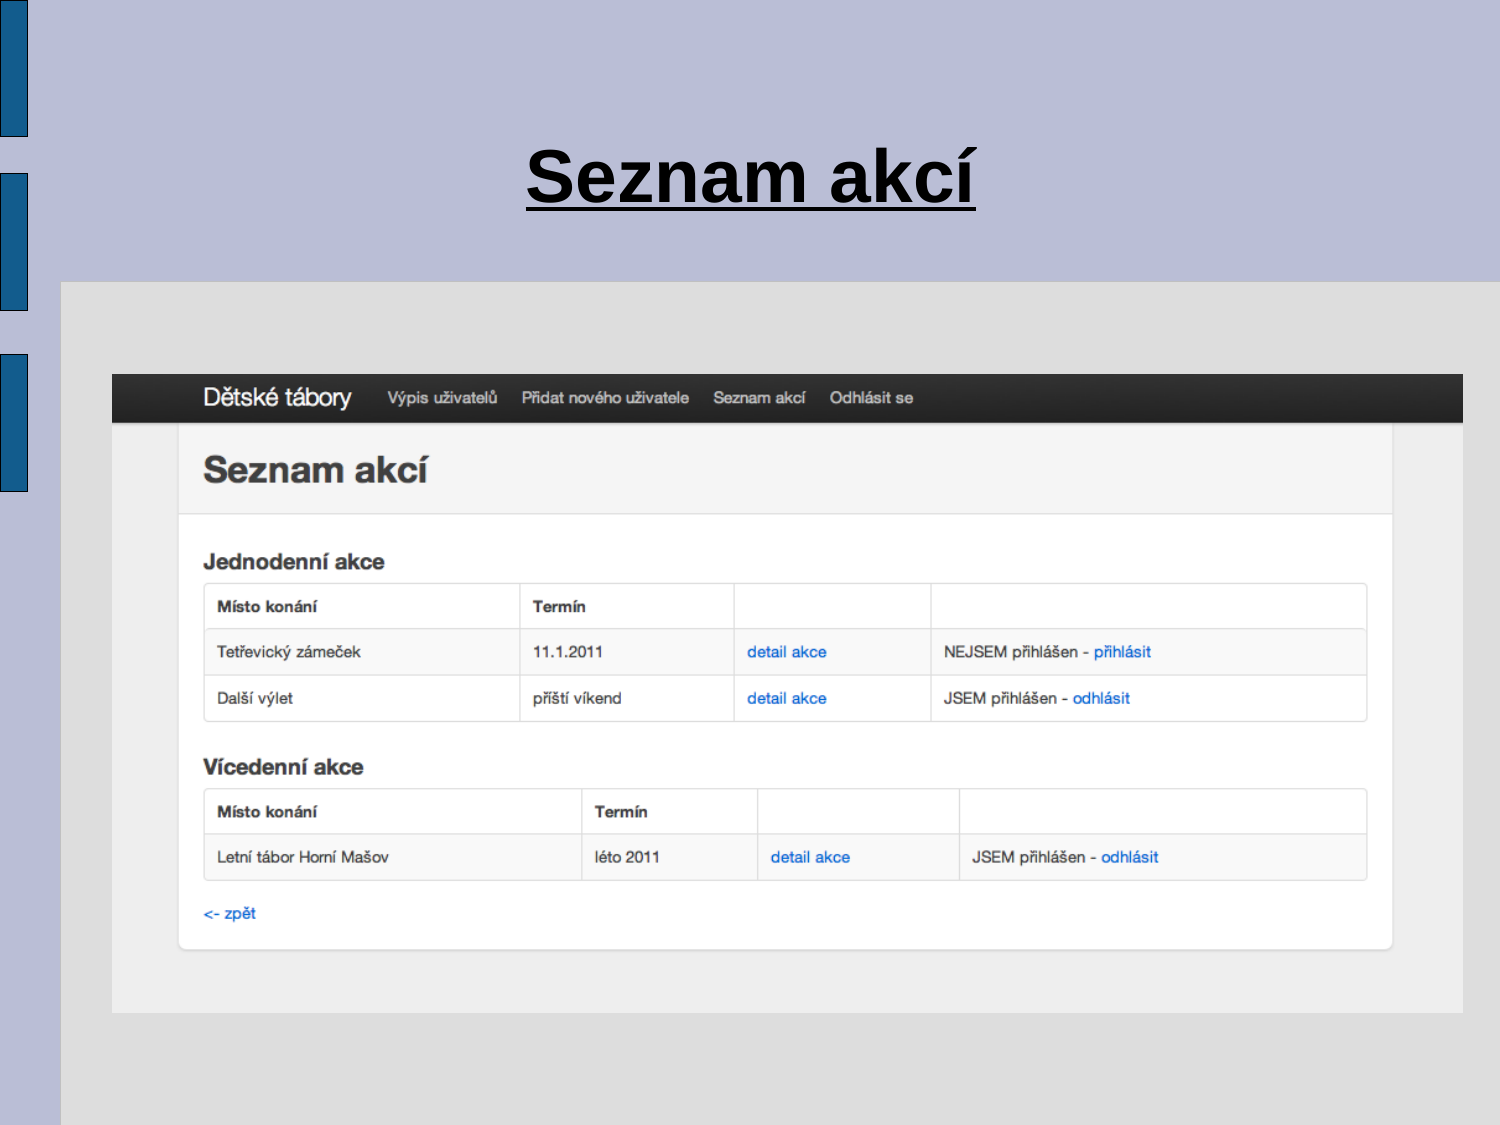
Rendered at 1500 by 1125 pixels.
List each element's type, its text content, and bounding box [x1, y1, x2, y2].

picture [112, 374, 1463, 1013]
title Seznam akcí [110, 90, 1392, 264]
